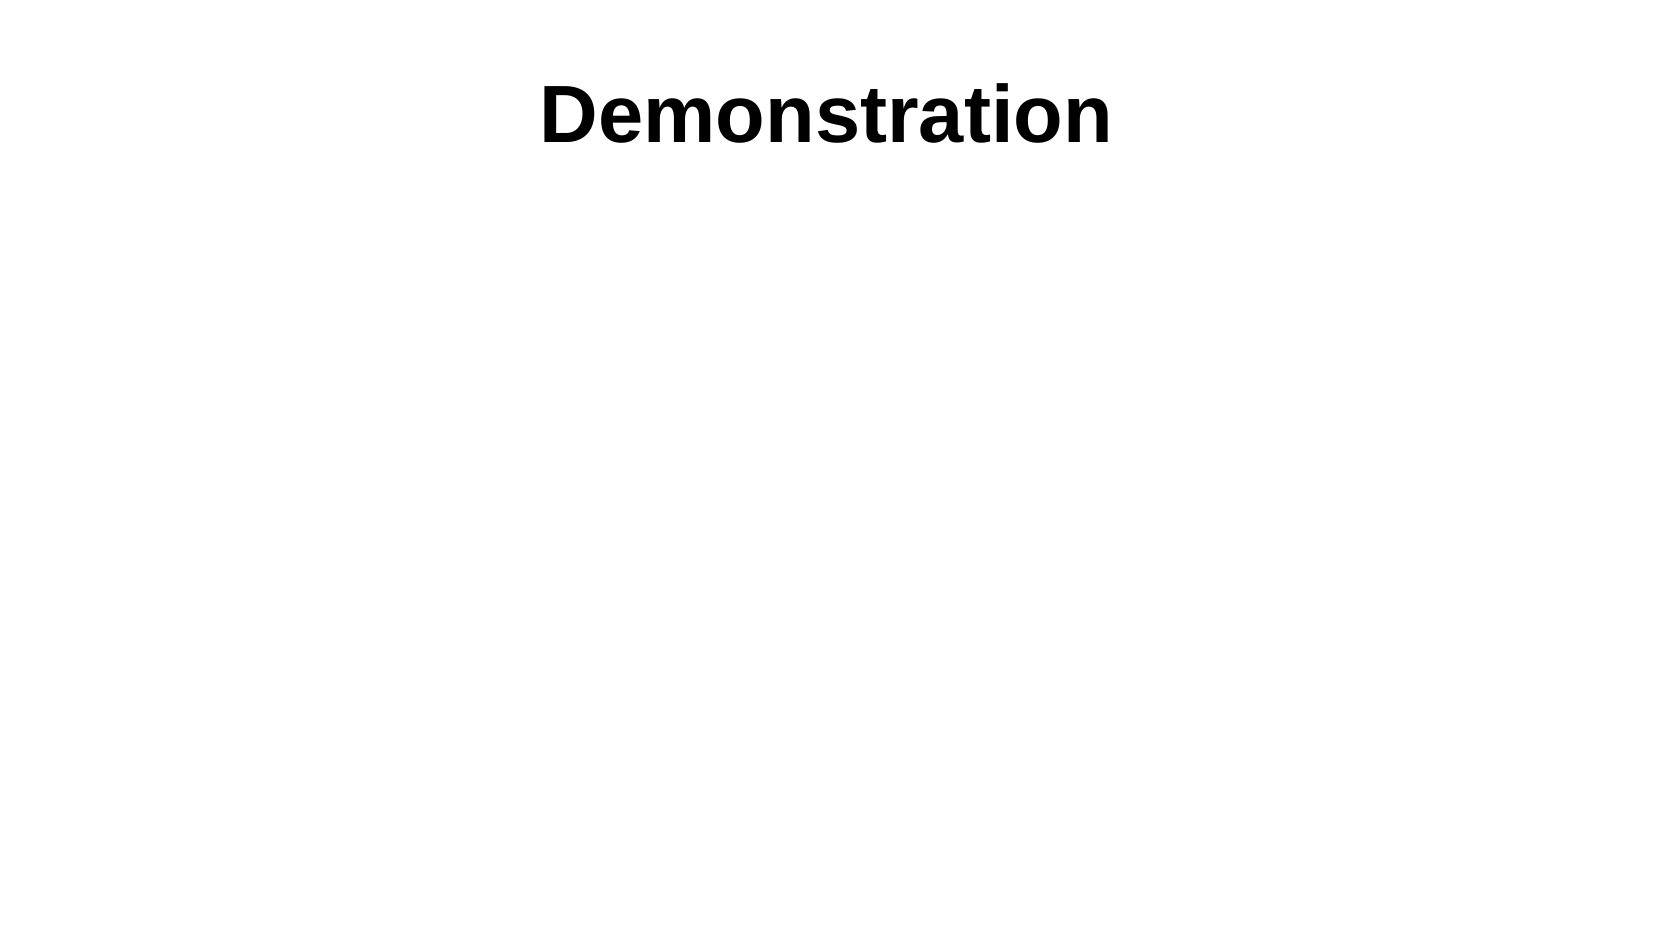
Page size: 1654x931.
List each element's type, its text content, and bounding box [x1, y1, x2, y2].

title Demonstration [82, 37, 1571, 193]
